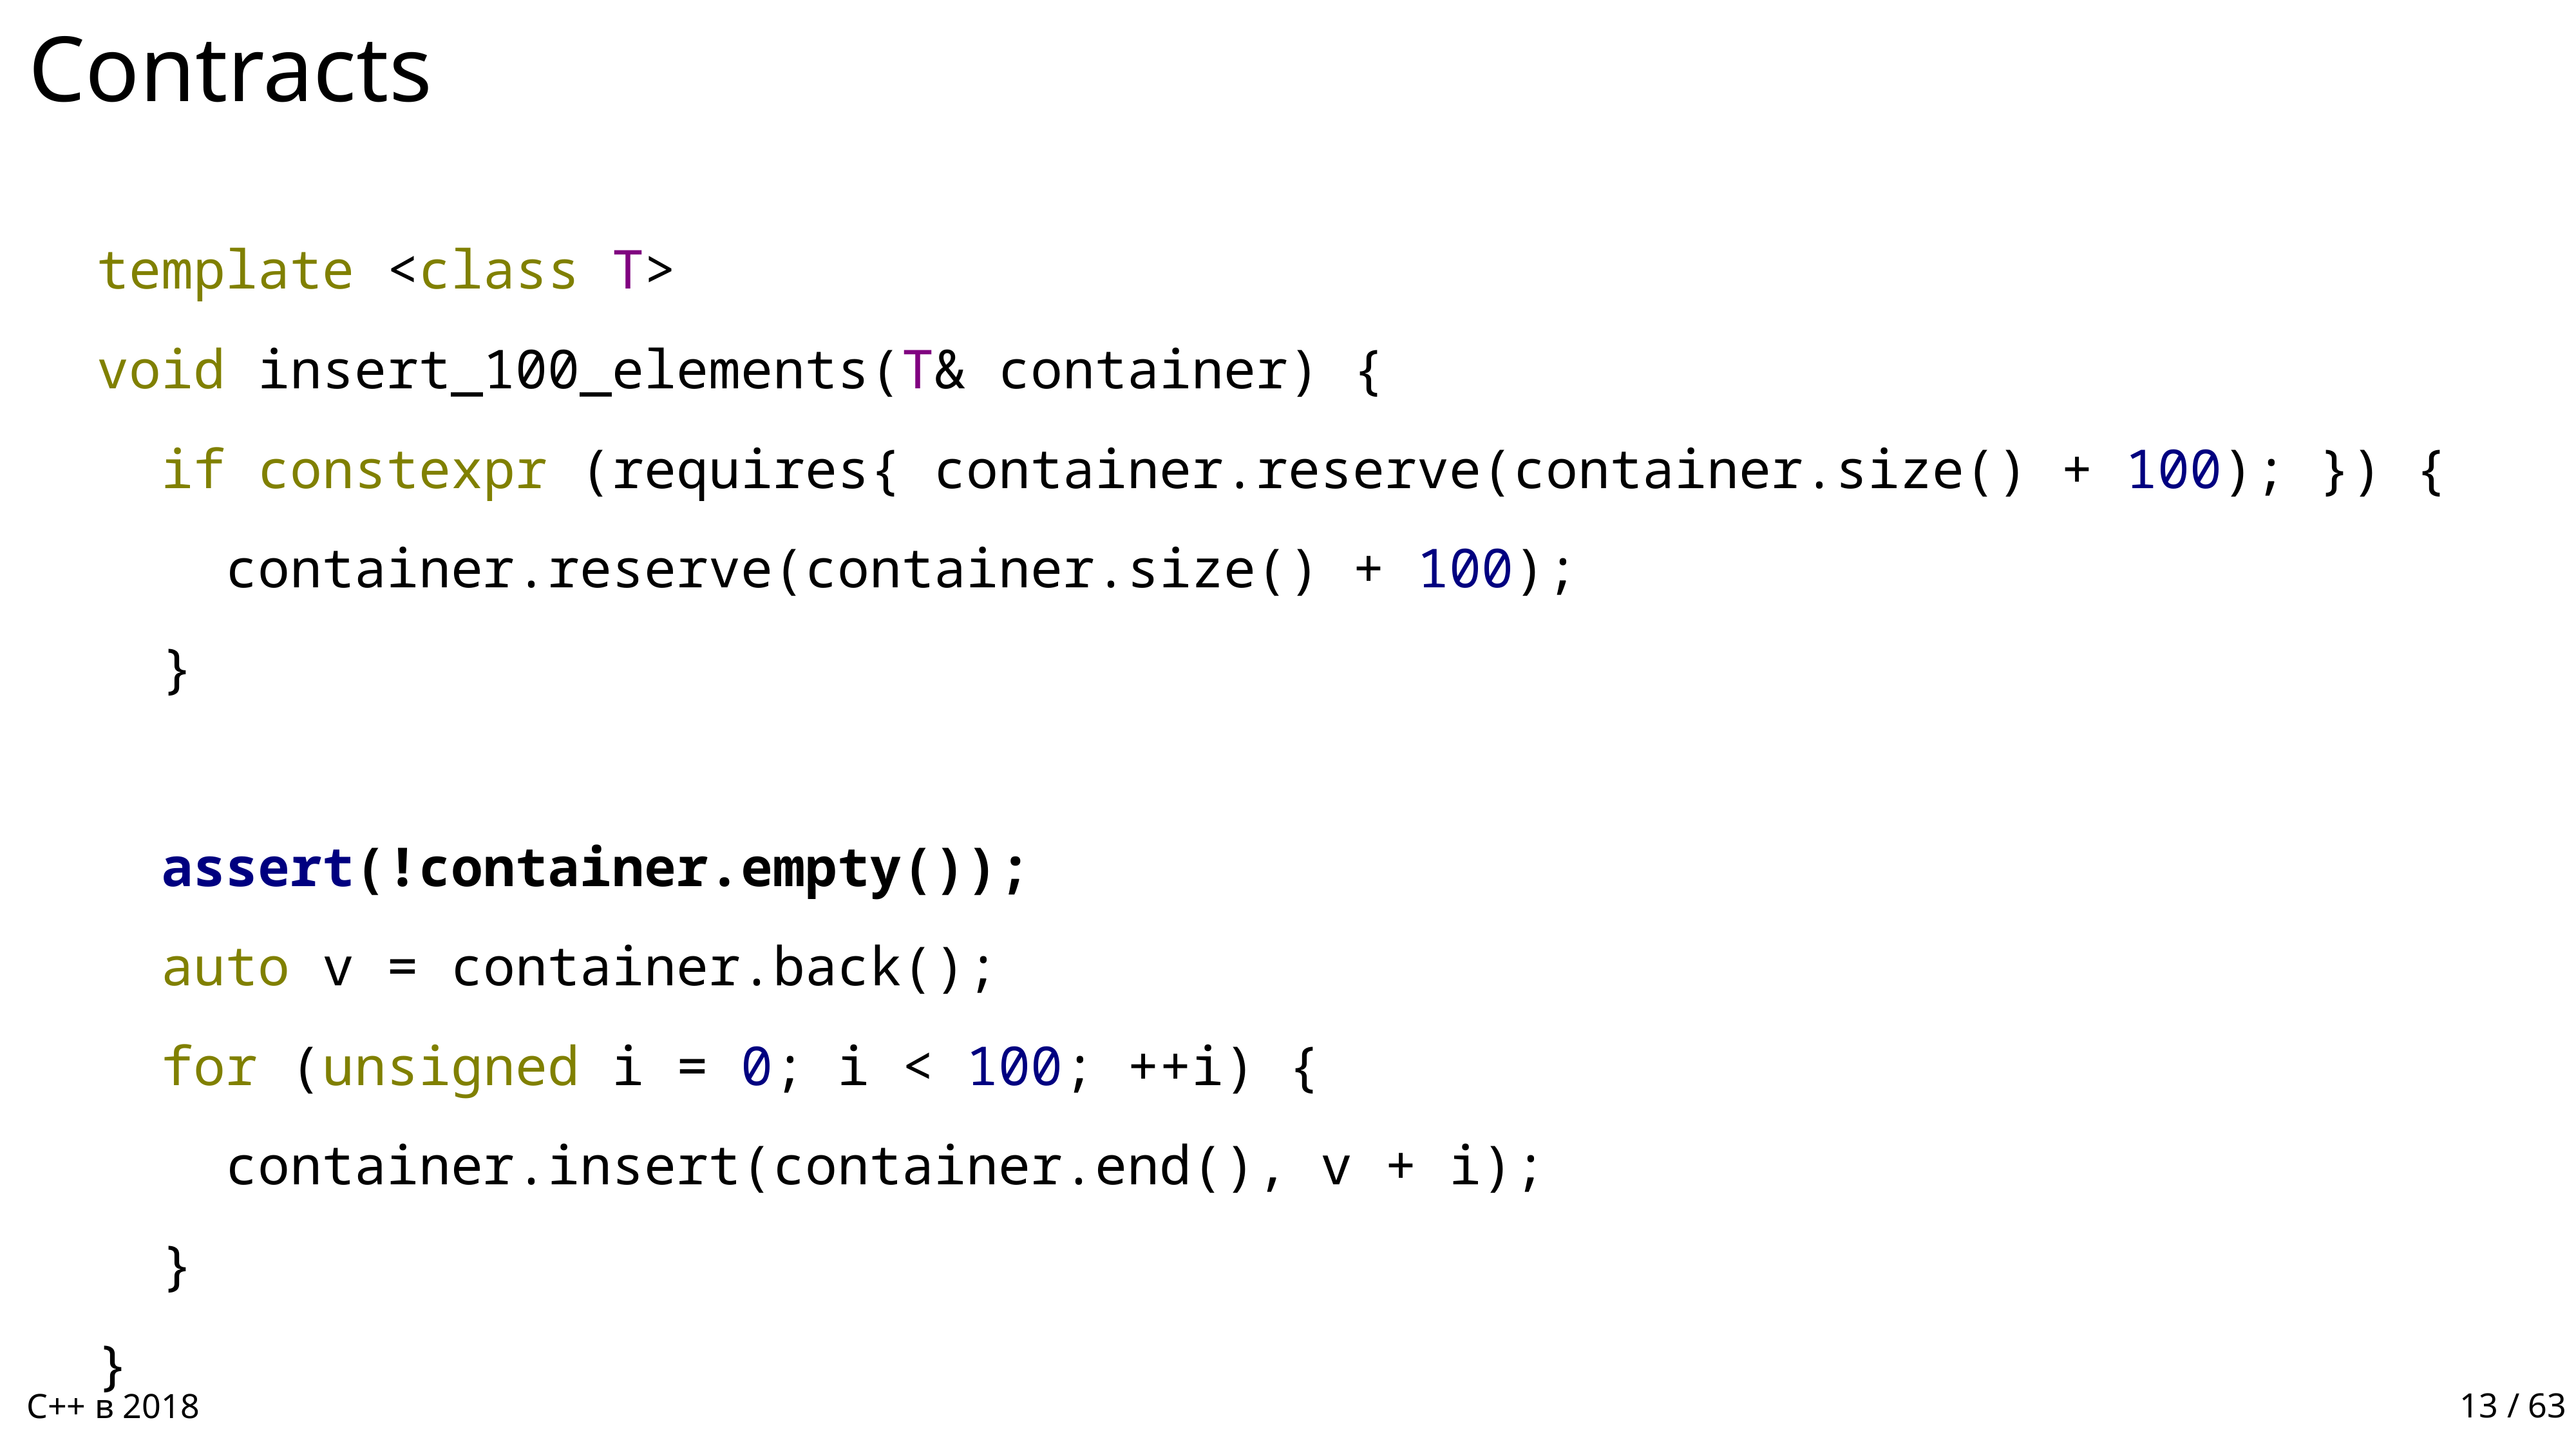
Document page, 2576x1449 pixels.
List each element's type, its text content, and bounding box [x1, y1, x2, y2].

list <number> / 63 [1479, 1376, 2576, 1431]
title Contracts [19, 19, 2551, 155]
list C++ в 2018 [17, 1376, 1114, 1431]
list template <class T> void insert_100_elements(T& container) { if constexpr (requires{ container.reserve(container.size() + 100); }) { container.reserve(container.size() + 100); } assert(!container.empty()); auto v = container.back(); for (unsigned i = 0; i < 100; ++i) { container.insert(container.end(), v + i); } } [87, 214, 2551, 1382]
